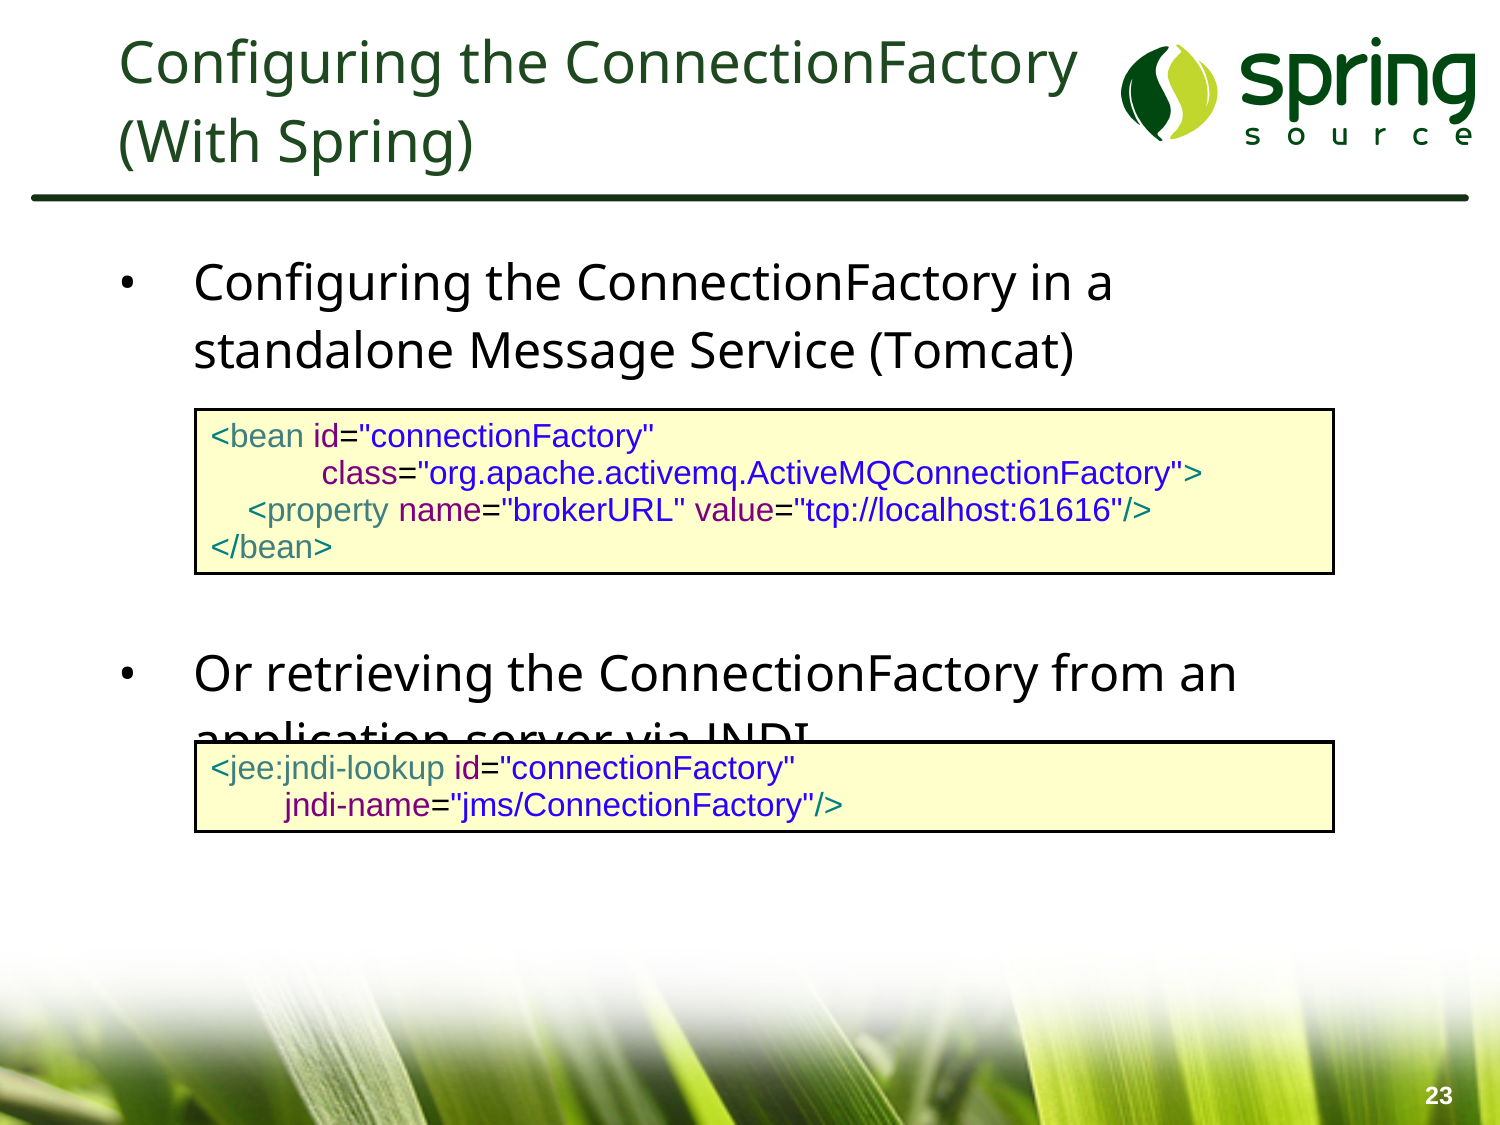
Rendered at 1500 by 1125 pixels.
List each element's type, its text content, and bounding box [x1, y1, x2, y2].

list Configuring the ConnectionFactory in a standalone Message Service (Tomcat) Or retrieving the ConnectionFactory from an application server via JNDI [103, 239, 1394, 950]
text_box <bean id="connectionFactory" class="org.apache.activemq.ActiveMQConnectionFactory"> <property name="brokerURL" value="tcp://localhost:61616"/> </bean> [195, 409, 1334, 574]
picture [0, 944, 1500, 1125]
text_box <jee:jndi-lookup id="connectionFactory" jndi-name="jms/ConnectionFactory"/> [195, 741, 1334, 832]
title Configuring the ConnectionFactory (With Spring) [103, 13, 1136, 177]
picture [1136, 37, 1475, 145]
